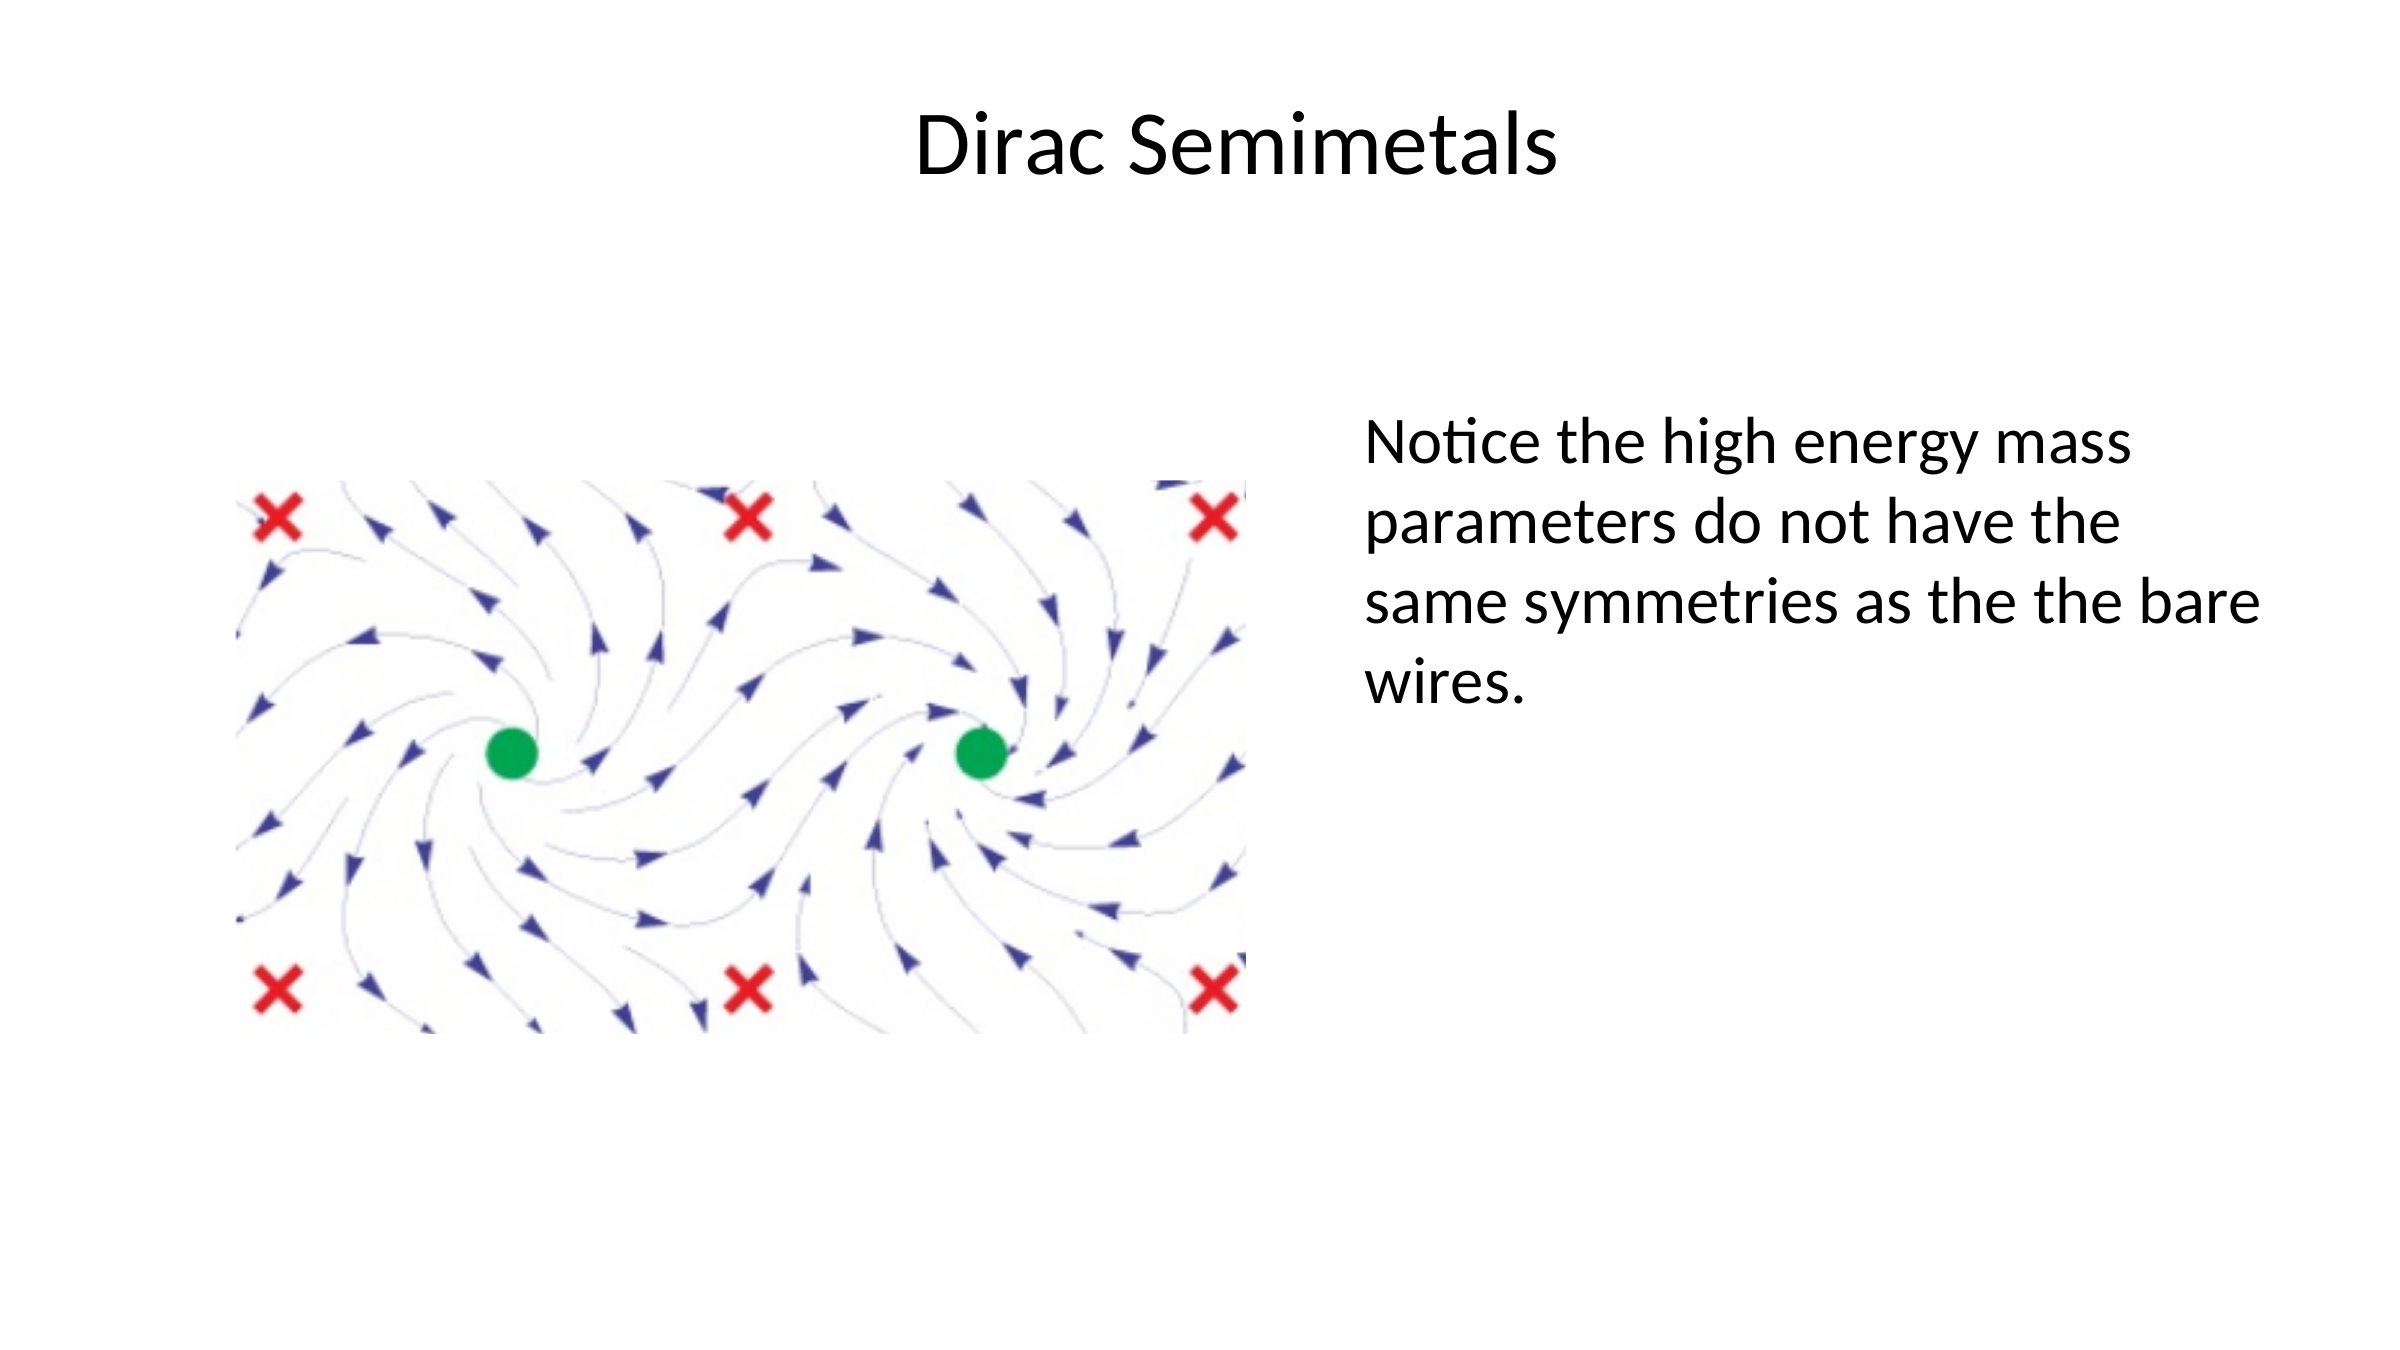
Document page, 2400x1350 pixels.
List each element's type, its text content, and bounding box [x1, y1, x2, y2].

picture [235, 479, 1246, 1034]
text_box Dirac Semimetals [900, 75, 2131, 200]
text_box Notice the high energy mass parameters do not have the same symmetries as the the bare wires. [1350, 389, 2281, 805]
